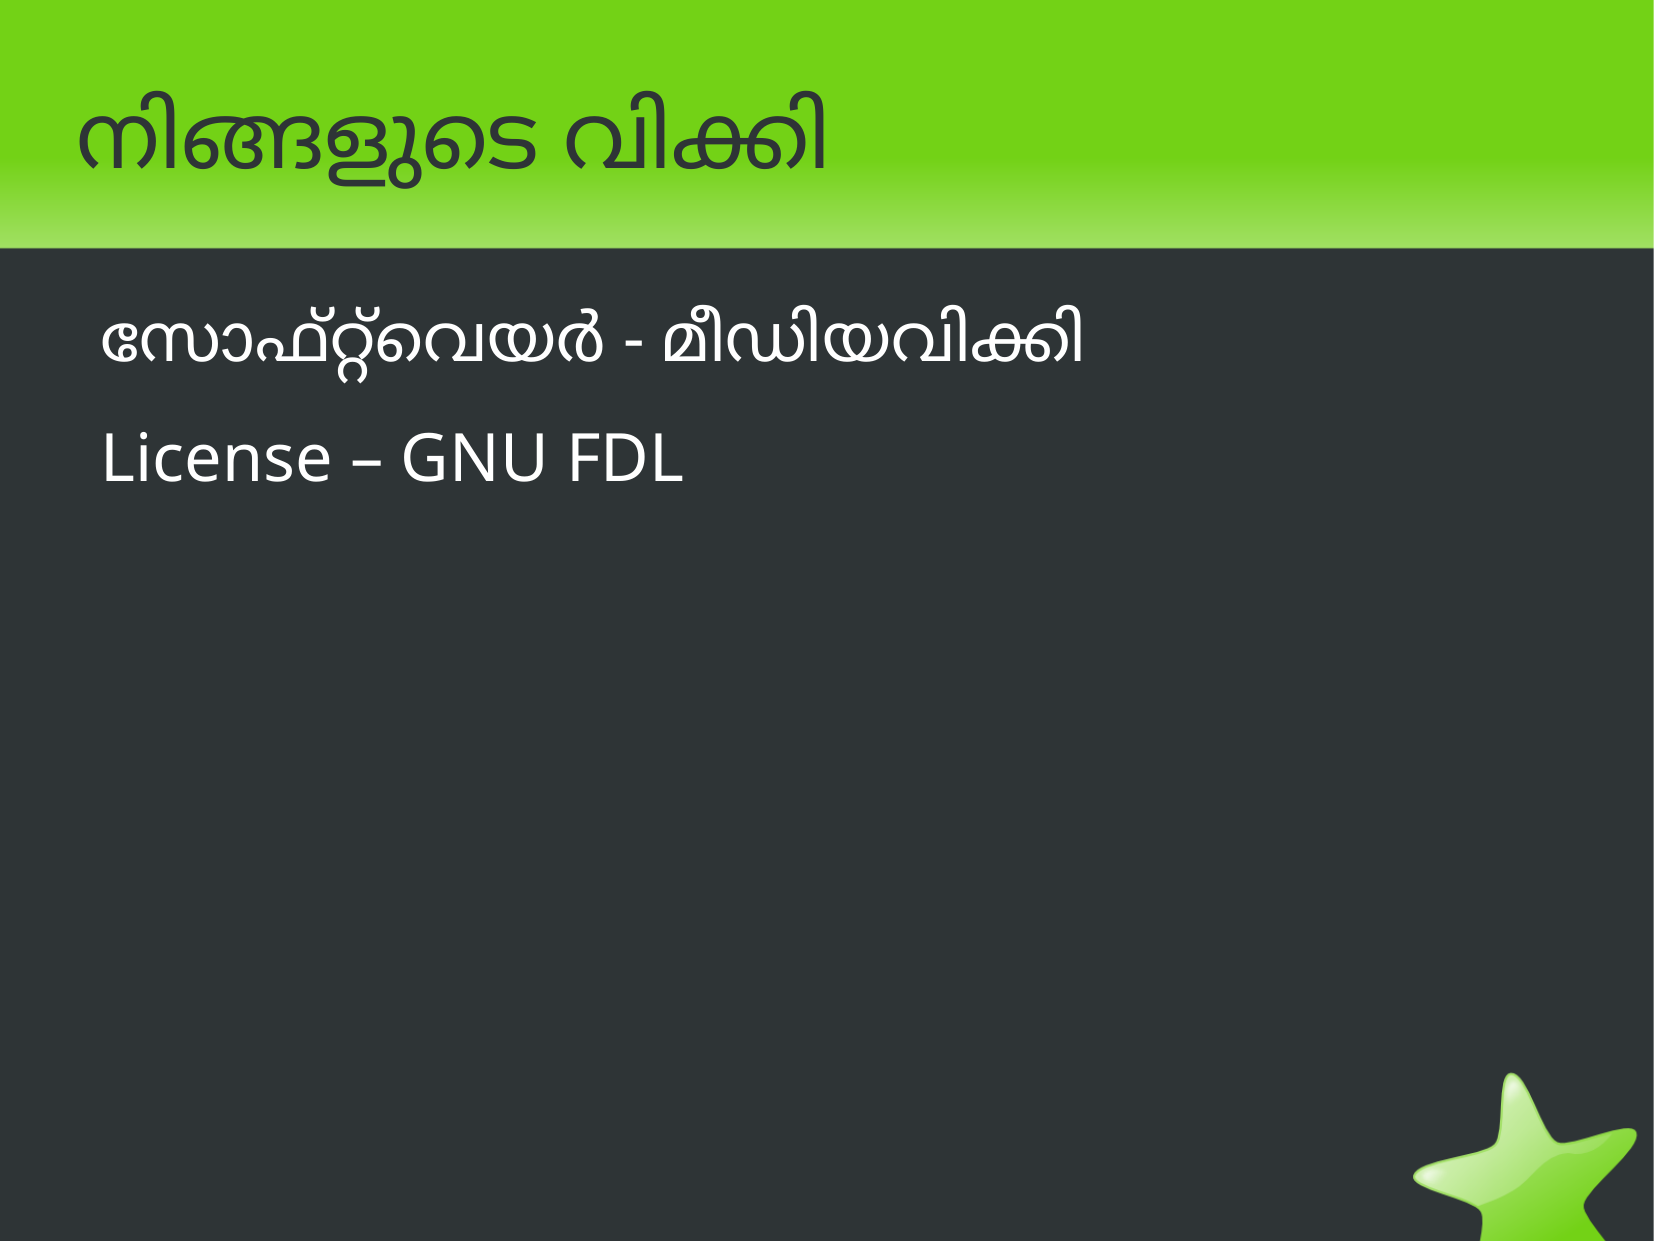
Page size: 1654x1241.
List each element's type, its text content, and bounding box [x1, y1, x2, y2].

list സോഫ്റ്റ്​വെയര്‍ - മീഡിയവിക്കി License – GNU FDL [82, 290, 1571, 1094]
title നിങ്ങളുടെ വിക്കി [76, 36, 1565, 229]
picture [0, 0, 1654, 1241]
